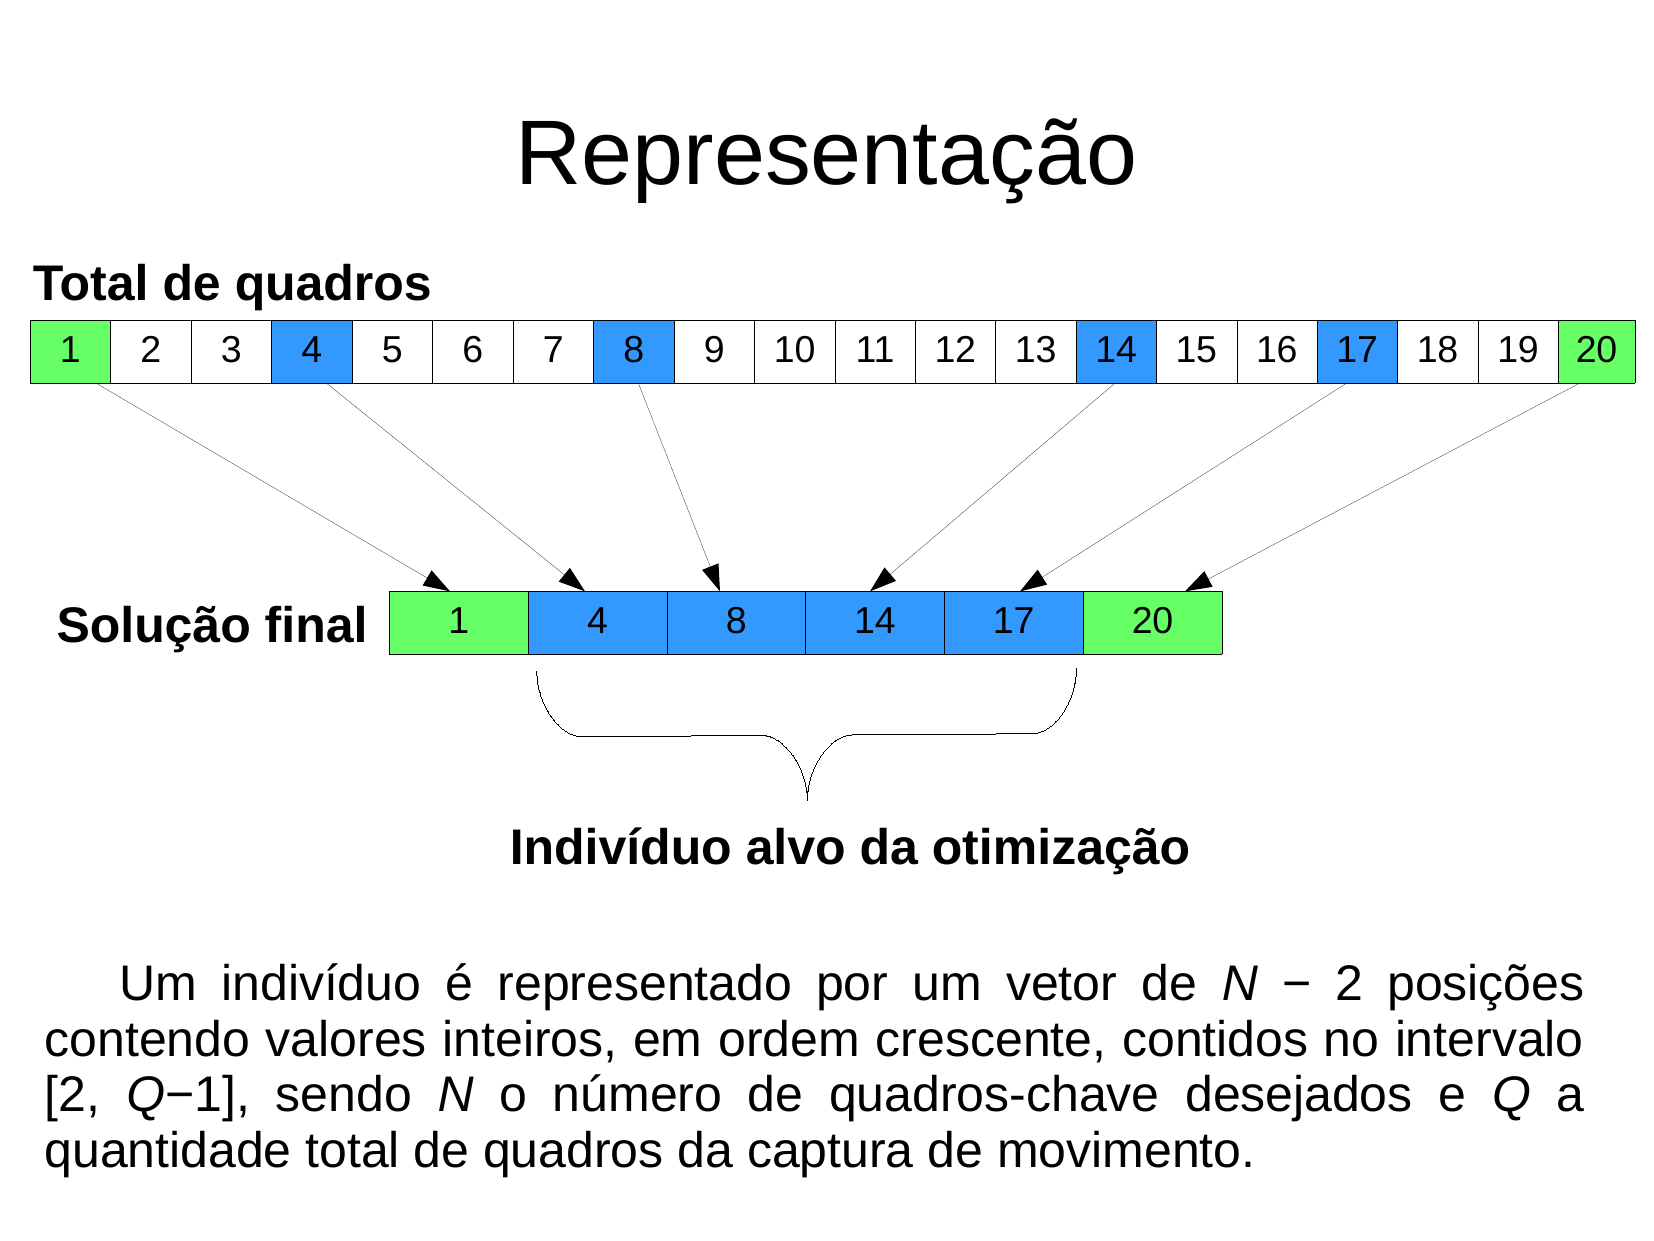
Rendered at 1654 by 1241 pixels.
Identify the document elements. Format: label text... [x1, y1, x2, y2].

table_header 17 [1318, 321, 1397, 383]
table_header 19 [1479, 321, 1558, 383]
table_header 9 [675, 321, 754, 383]
table_header 6 [433, 321, 513, 383]
table_header 15 [1157, 321, 1237, 383]
text_box Indivíduo alvo da otimização [495, 811, 1206, 883]
table_header 4 [272, 321, 352, 383]
table_header 11 [836, 321, 915, 383]
table_header 4 [529, 592, 667, 654]
table_header 8 [594, 321, 674, 383]
title Representação [82, 49, 1571, 257]
table_header 14 [806, 592, 944, 654]
table_header 16 [1238, 321, 1317, 383]
text_box Total de quadros [18, 247, 447, 319]
text_box Um indivíduo é representado por um vetor de N − 2 posições contendo valores inteiros, em ordem crescente, contidos no intervalo [2, Q−1], sendo N o número de quadros-chave desejados e Q a quantidade total de quadros da captura de movimento. [30, 947, 1636, 1218]
table_header 2 [111, 321, 191, 383]
text_box Solução final [41, 590, 383, 662]
table_header 1 [31, 321, 110, 383]
table_header 13 [996, 321, 1076, 383]
table_header 20 [1084, 592, 1222, 654]
table_header 17 [945, 592, 1083, 654]
table_header 7 [514, 321, 593, 383]
table_header 5 [353, 321, 432, 383]
table_header 14 [1077, 321, 1156, 383]
table_header 3 [192, 321, 271, 383]
table_header 1 [390, 592, 528, 654]
table_header 12 [916, 321, 995, 383]
table_header 18 [1398, 321, 1478, 383]
table_header 8 [668, 592, 805, 654]
table_header 20 [1559, 321, 1635, 383]
table_header 10 [755, 321, 835, 383]
